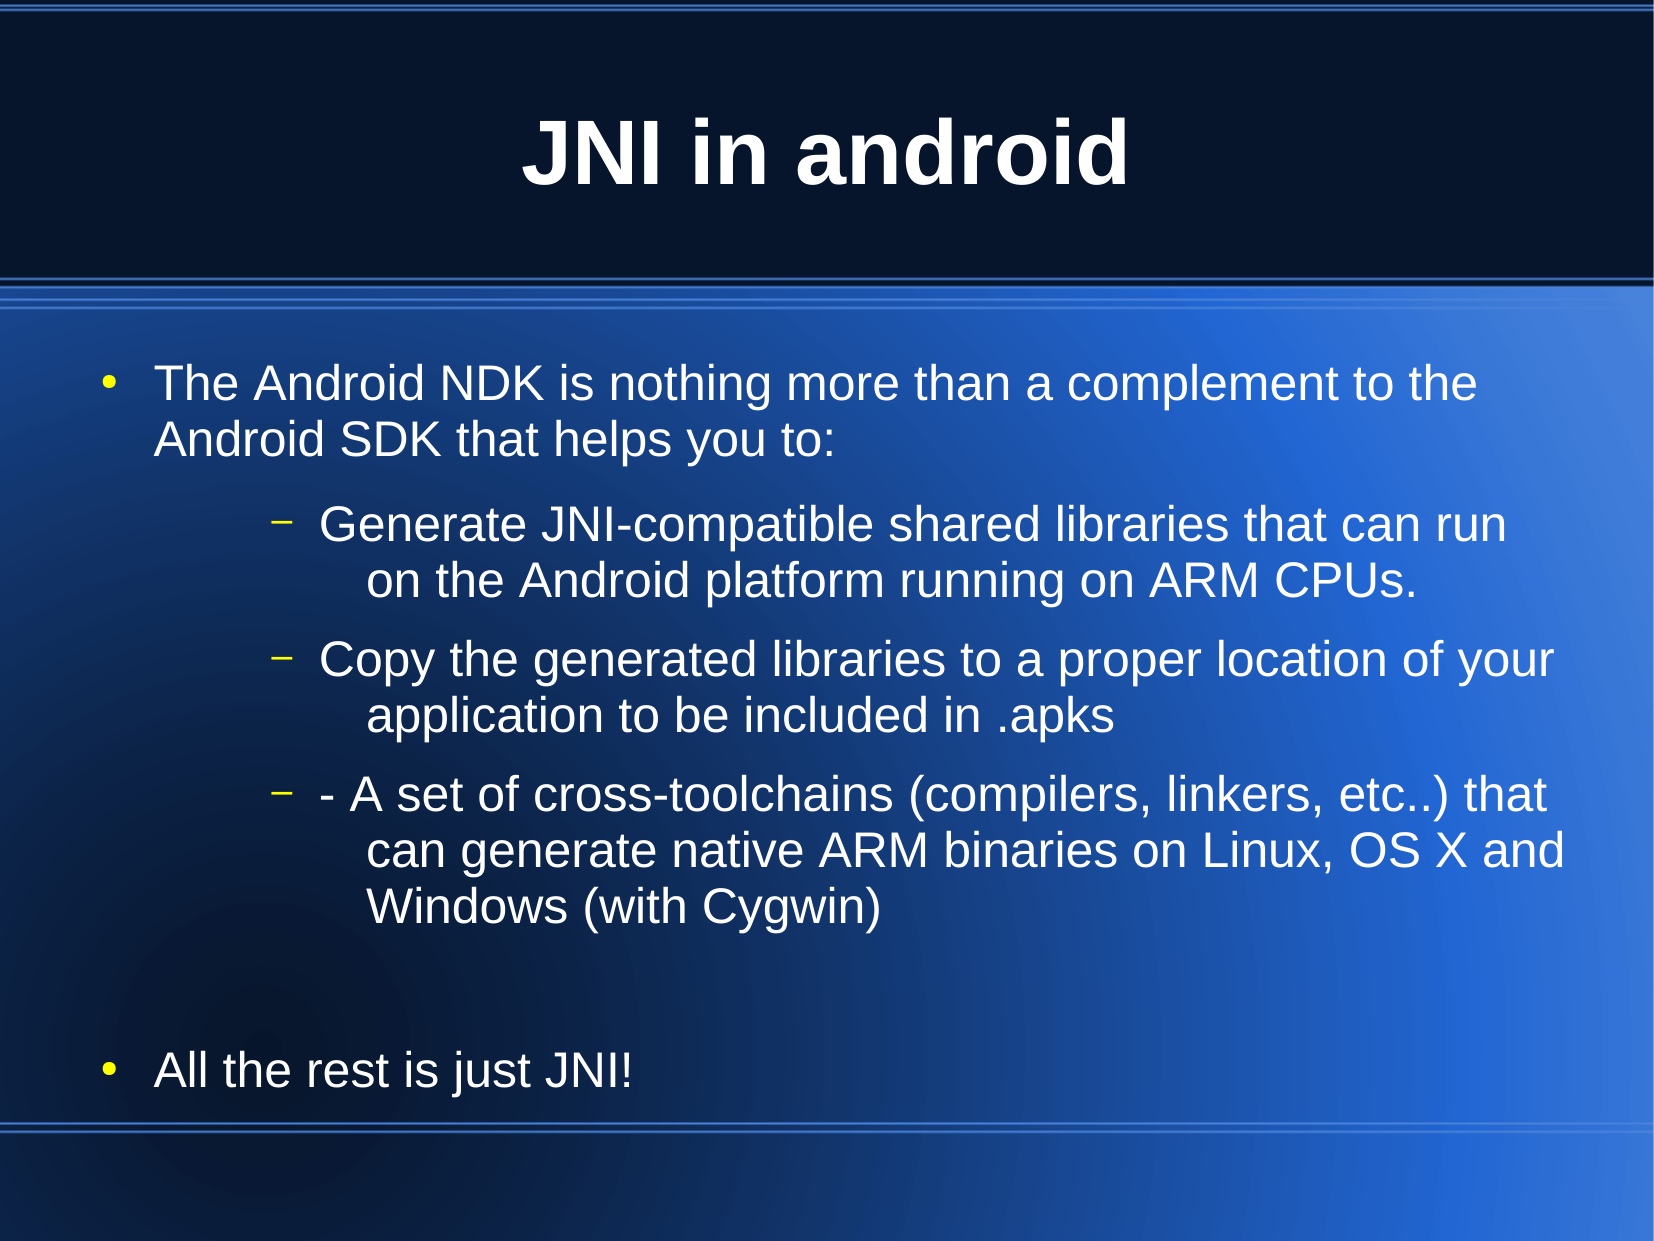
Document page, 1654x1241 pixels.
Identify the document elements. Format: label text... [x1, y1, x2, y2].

list The Android NDK is nothing more than a complement to the Android SDK that helps you to: Generate JNI-compatible shared libraries that can run on the Android platform running on ARM CPUs. Copy the generated libraries to a proper location of your application to be included in .apks - A set of cross-toolchains (compilers, linkers, etc..) that can generate native ARM binaries on Linux, OS X and Windows (with Cygwin) All the rest is just JNI! [82, 355, 1571, 1159]
title JNI in android [82, 49, 1571, 257]
picture [0, 0, 1654, 1241]
